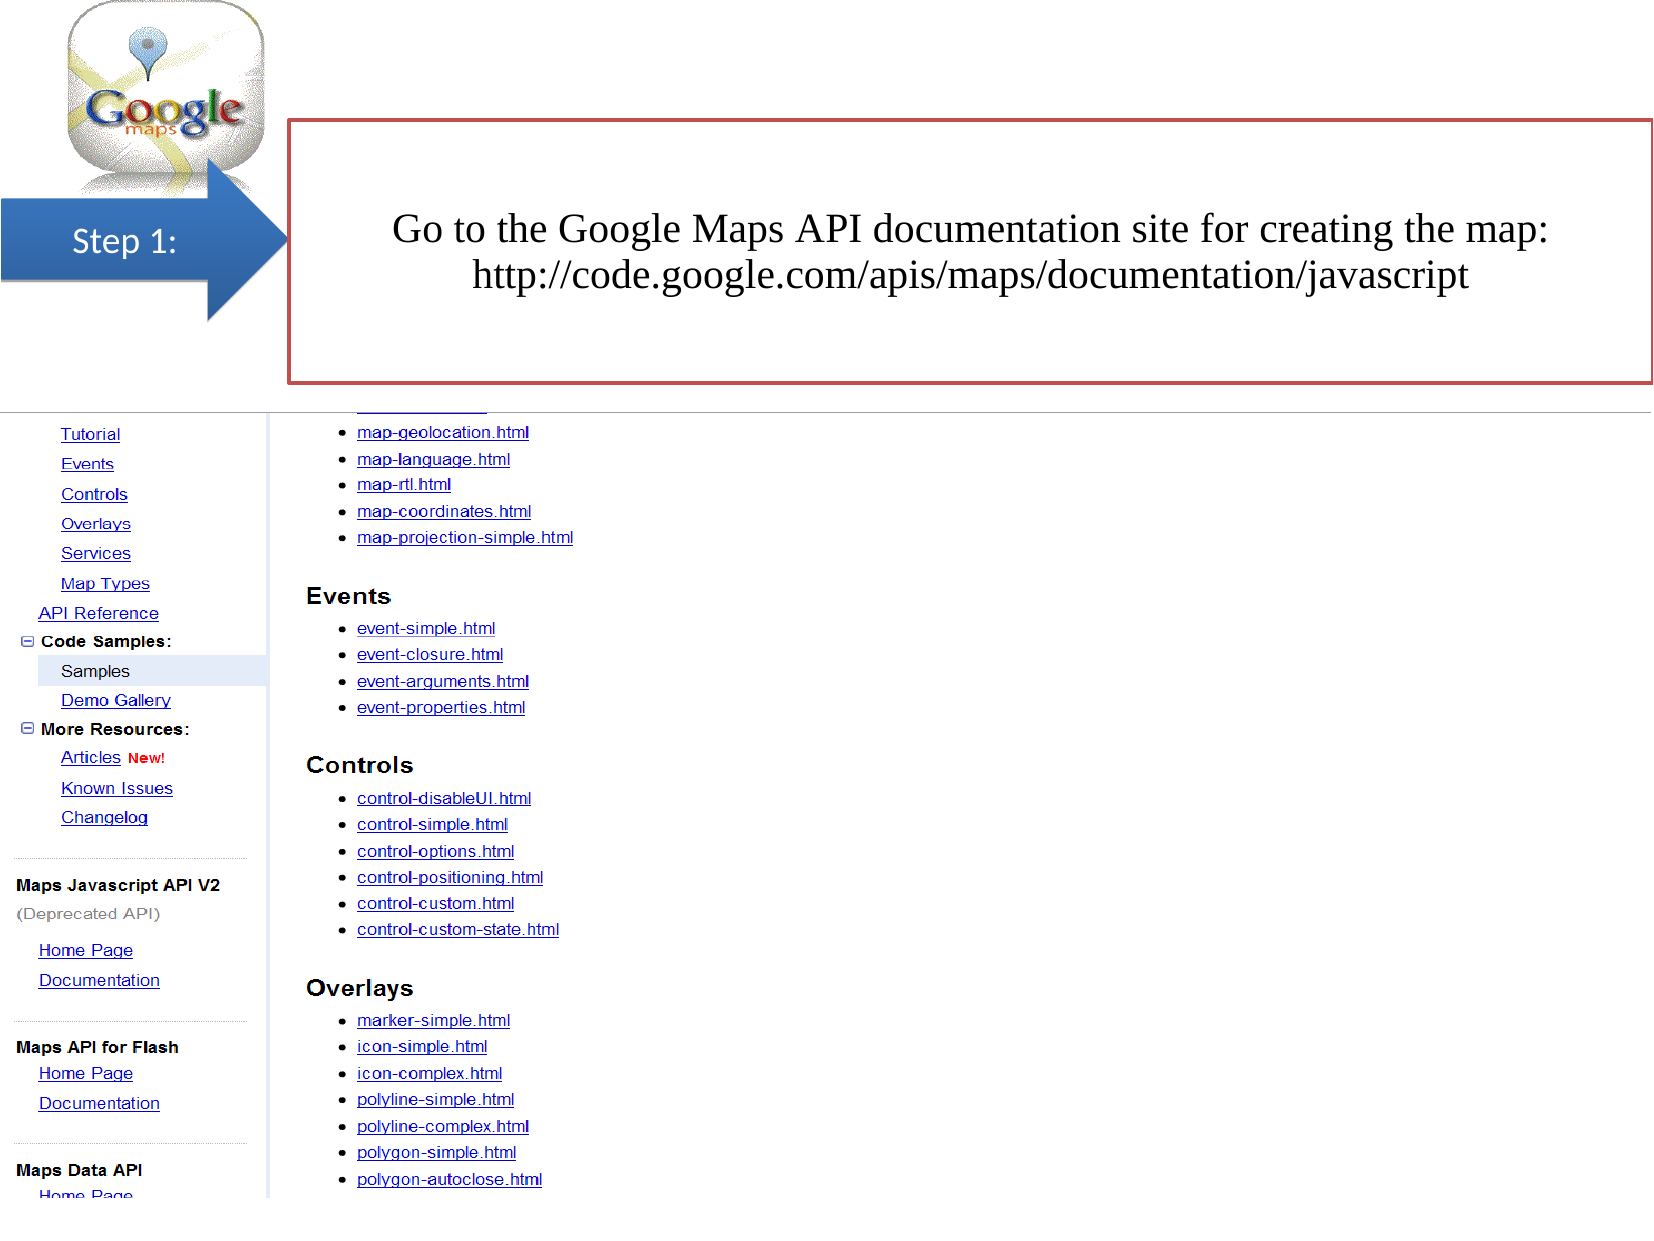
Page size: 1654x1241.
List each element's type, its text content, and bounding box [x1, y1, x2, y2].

text_box Go to the Google Maps API documentation site for creating the map: http://code.google.com/apis/maps/documentation/javascript [289, 120, 1654, 383]
picture [0, 412, 1651, 1198]
text_box Step 1: [1, 157, 287, 321]
picture [0, 0, 338, 226]
